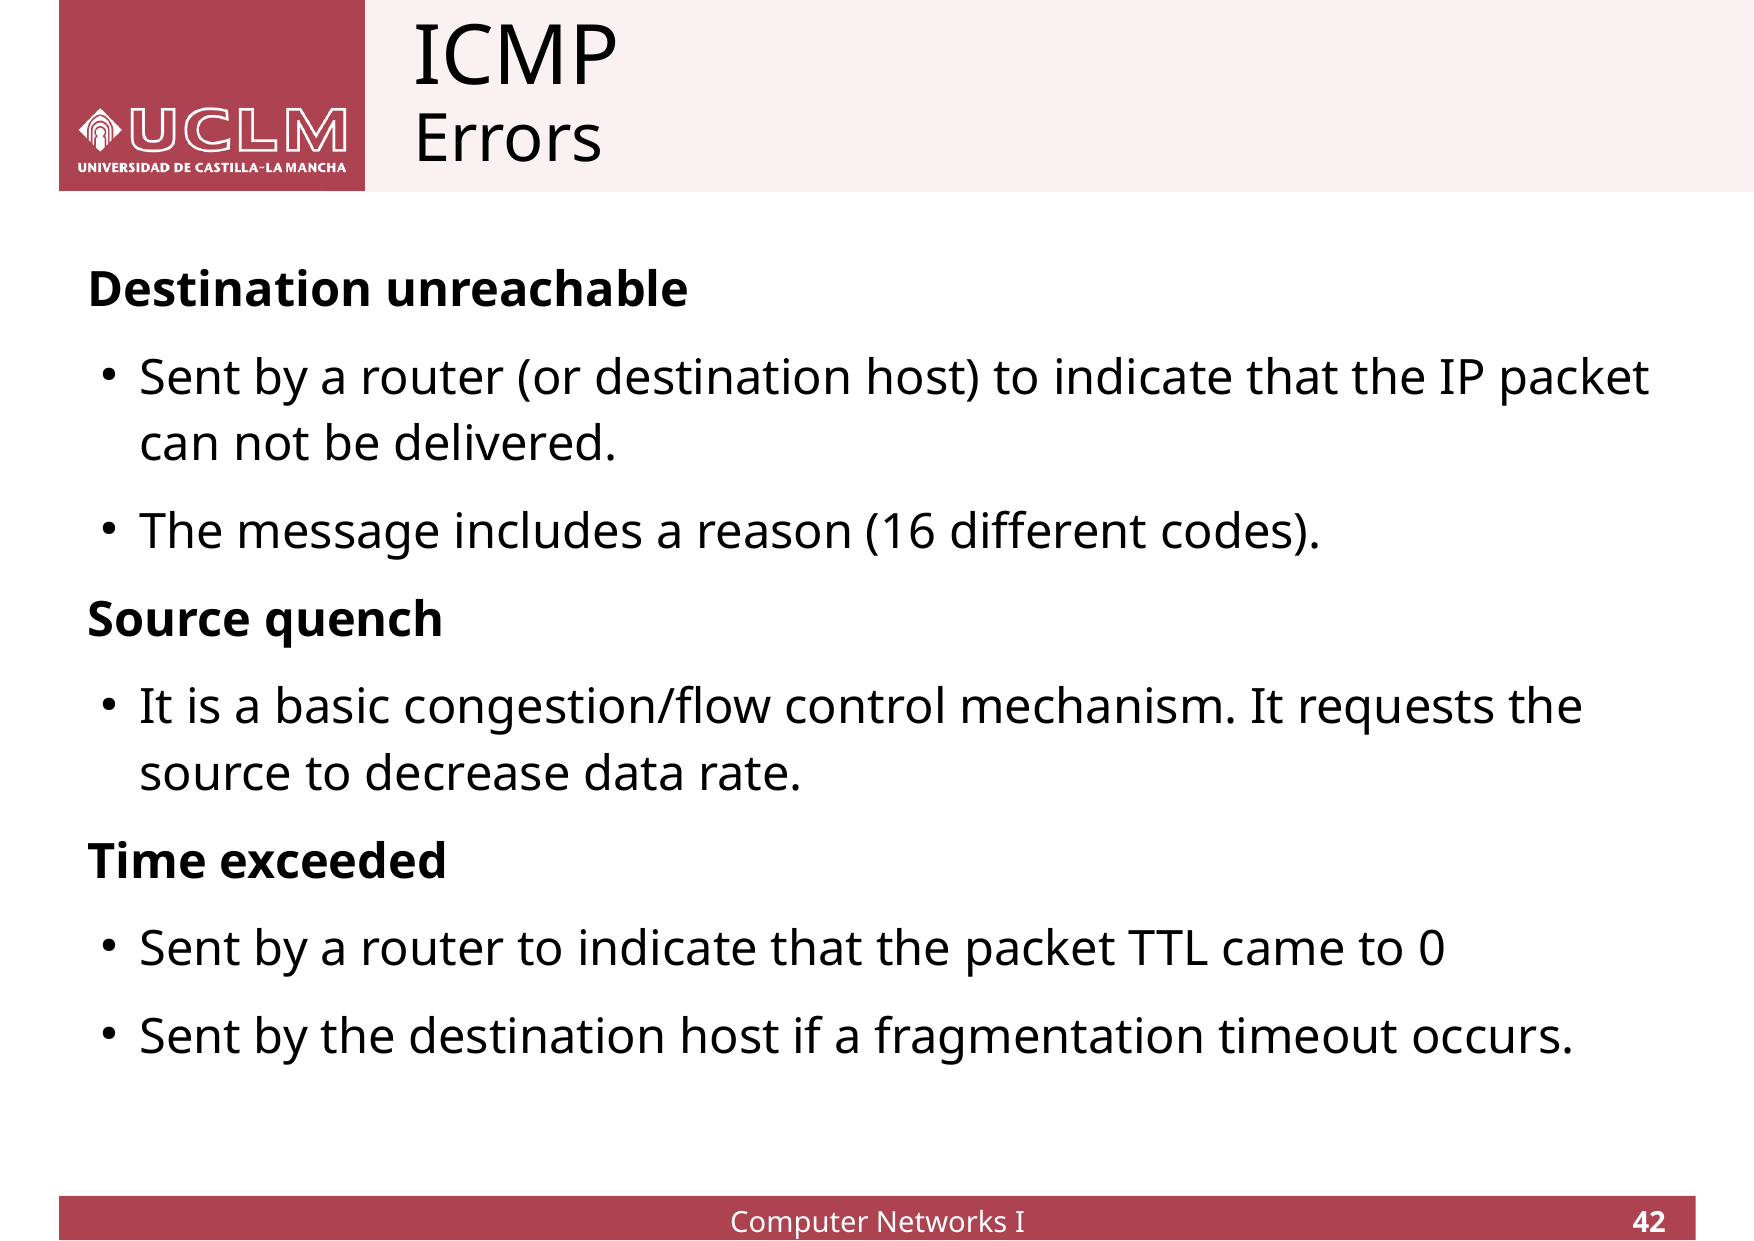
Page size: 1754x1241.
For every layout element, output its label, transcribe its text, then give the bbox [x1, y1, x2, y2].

title ICMP Errors [413, 0, 1667, 198]
picture [59, 0, 365, 191]
list Destination unreachable Sent by a router (or destination host) to indicate that the IP packet can not be delivered. The message includes a reason (16 different codes). Source quench It is a basic congestion/flow control mechanism. It requests the source to decrease data rate. Time exceeded Sent by a router to indicate that the packet TTL came to 0 Sent by the destination host if a fragmentation timeout occurs. [87, 254, 1667, 1074]
